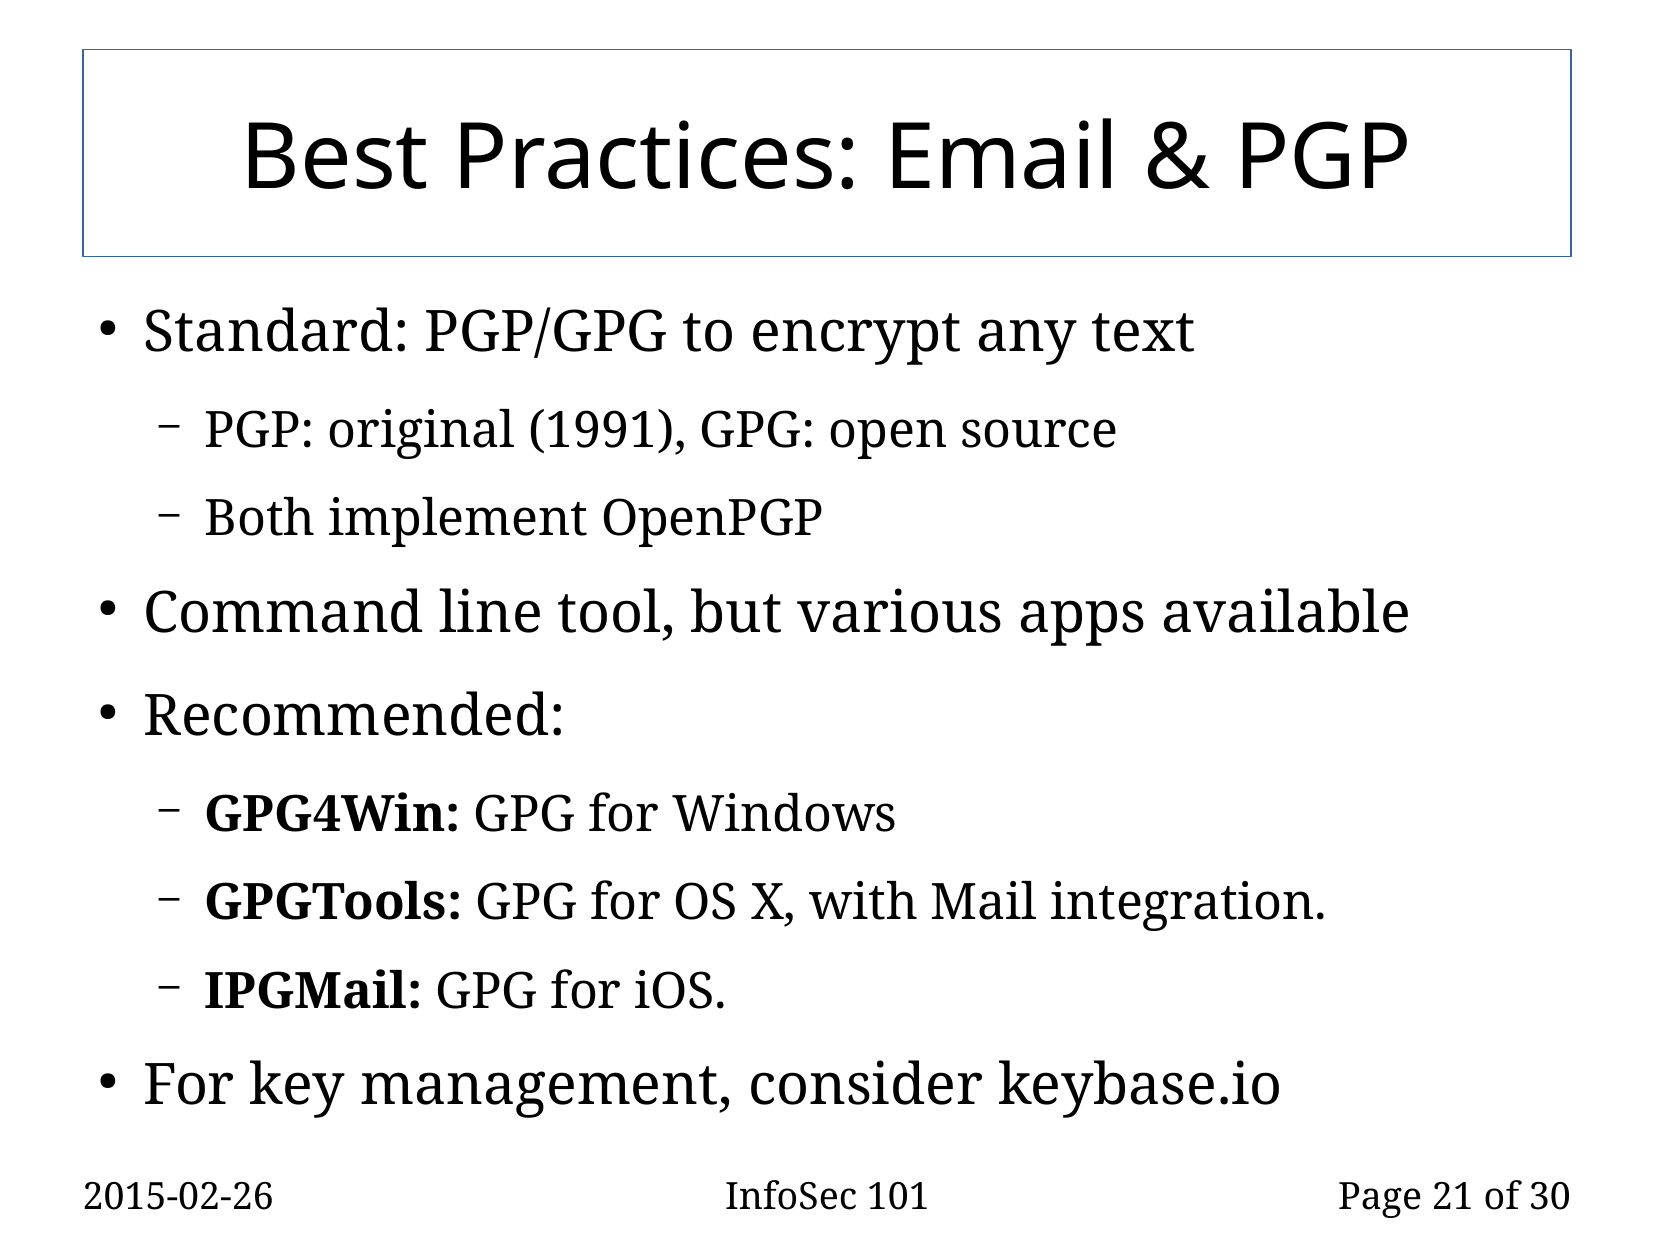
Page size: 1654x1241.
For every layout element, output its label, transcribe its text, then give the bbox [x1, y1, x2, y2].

title Best Practices: Email & PGP [82, 49, 1571, 257]
list Standard: PGP/GPG to encrypt any text PGP: original (1991), GPG: open source Both implement OpenPGP Command line tool, but various apps available Recommended: GPG4Win: GPG for Windows GPGTools: GPG for OS X, with Mail integration. IPGMail: GPG for iOS. For key management, consider keybase.io [82, 290, 1571, 1126]
